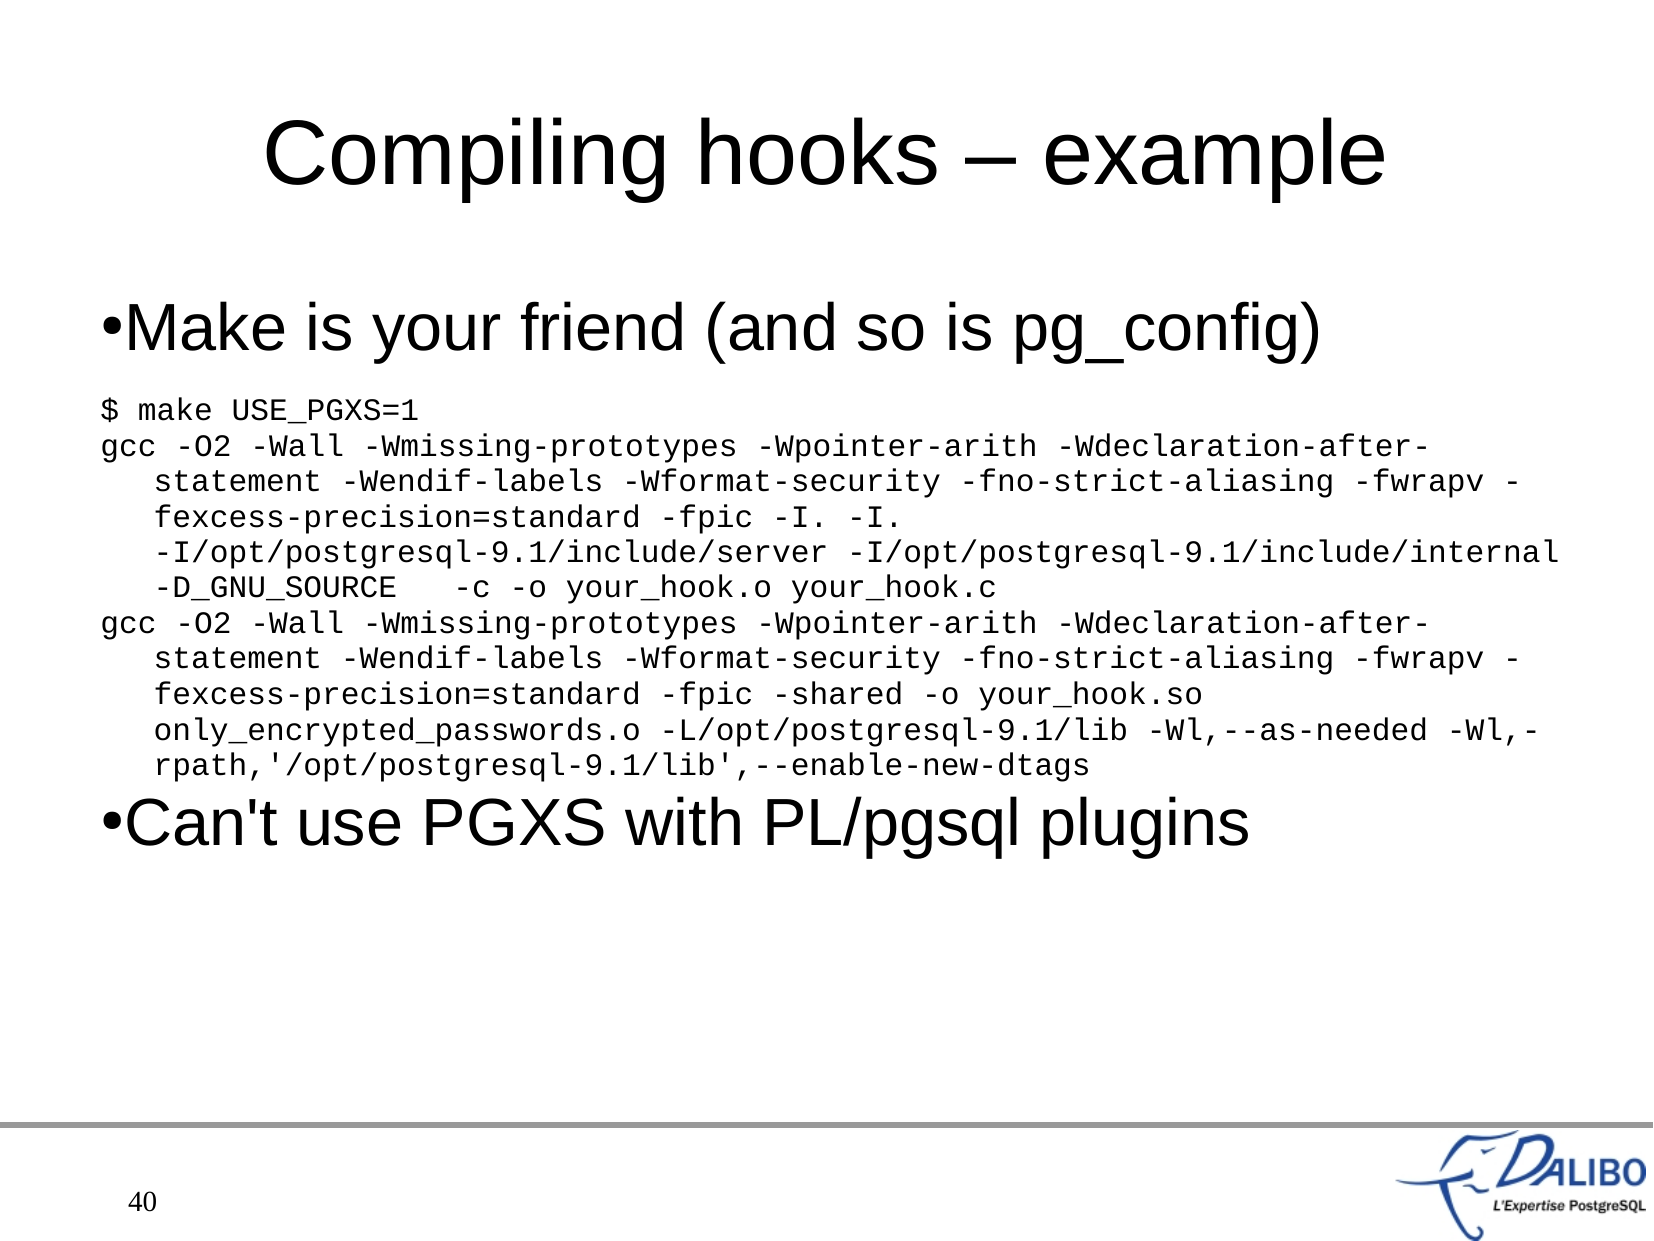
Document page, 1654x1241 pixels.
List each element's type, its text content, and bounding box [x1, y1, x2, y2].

list Make is your friend (and so is pg_config) $ make USE_PGXS=1 gcc -O2 -Wall -Wmissing-prototypes -Wpointer-arith -Wdeclaration-after-statement -Wendif-labels -Wformat-security -fno-strict-aliasing -fwrapv -fexcess-precision=standard -fpic -I. -I. -I/opt/postgresql-9.1/include/server -I/opt/postgresql-9.1/include/internal -D_GNU_SOURCE -c -o your_hook.o your_hook.c gcc -O2 -Wall -Wmissing-prototypes -Wpointer-arith -Wdeclaration-after-statement -Wendif-labels -Wformat-security -fno-strict-aliasing -fwrapv -fexcess-precision=standard -fpic -shared -o your_hook.so only_encrypted_passwords.o -L/opt/postgresql-9.1/lib -Wl,--as-needed -Wl,-rpath,'/opt/postgresql-9.1/lib',--enable-new-dtags Can't use PGXS with PL/pgsql plugins [82, 290, 1571, 1109]
title Compiling hooks – example [82, 49, 1571, 257]
picture [1395, 1130, 1646, 1241]
